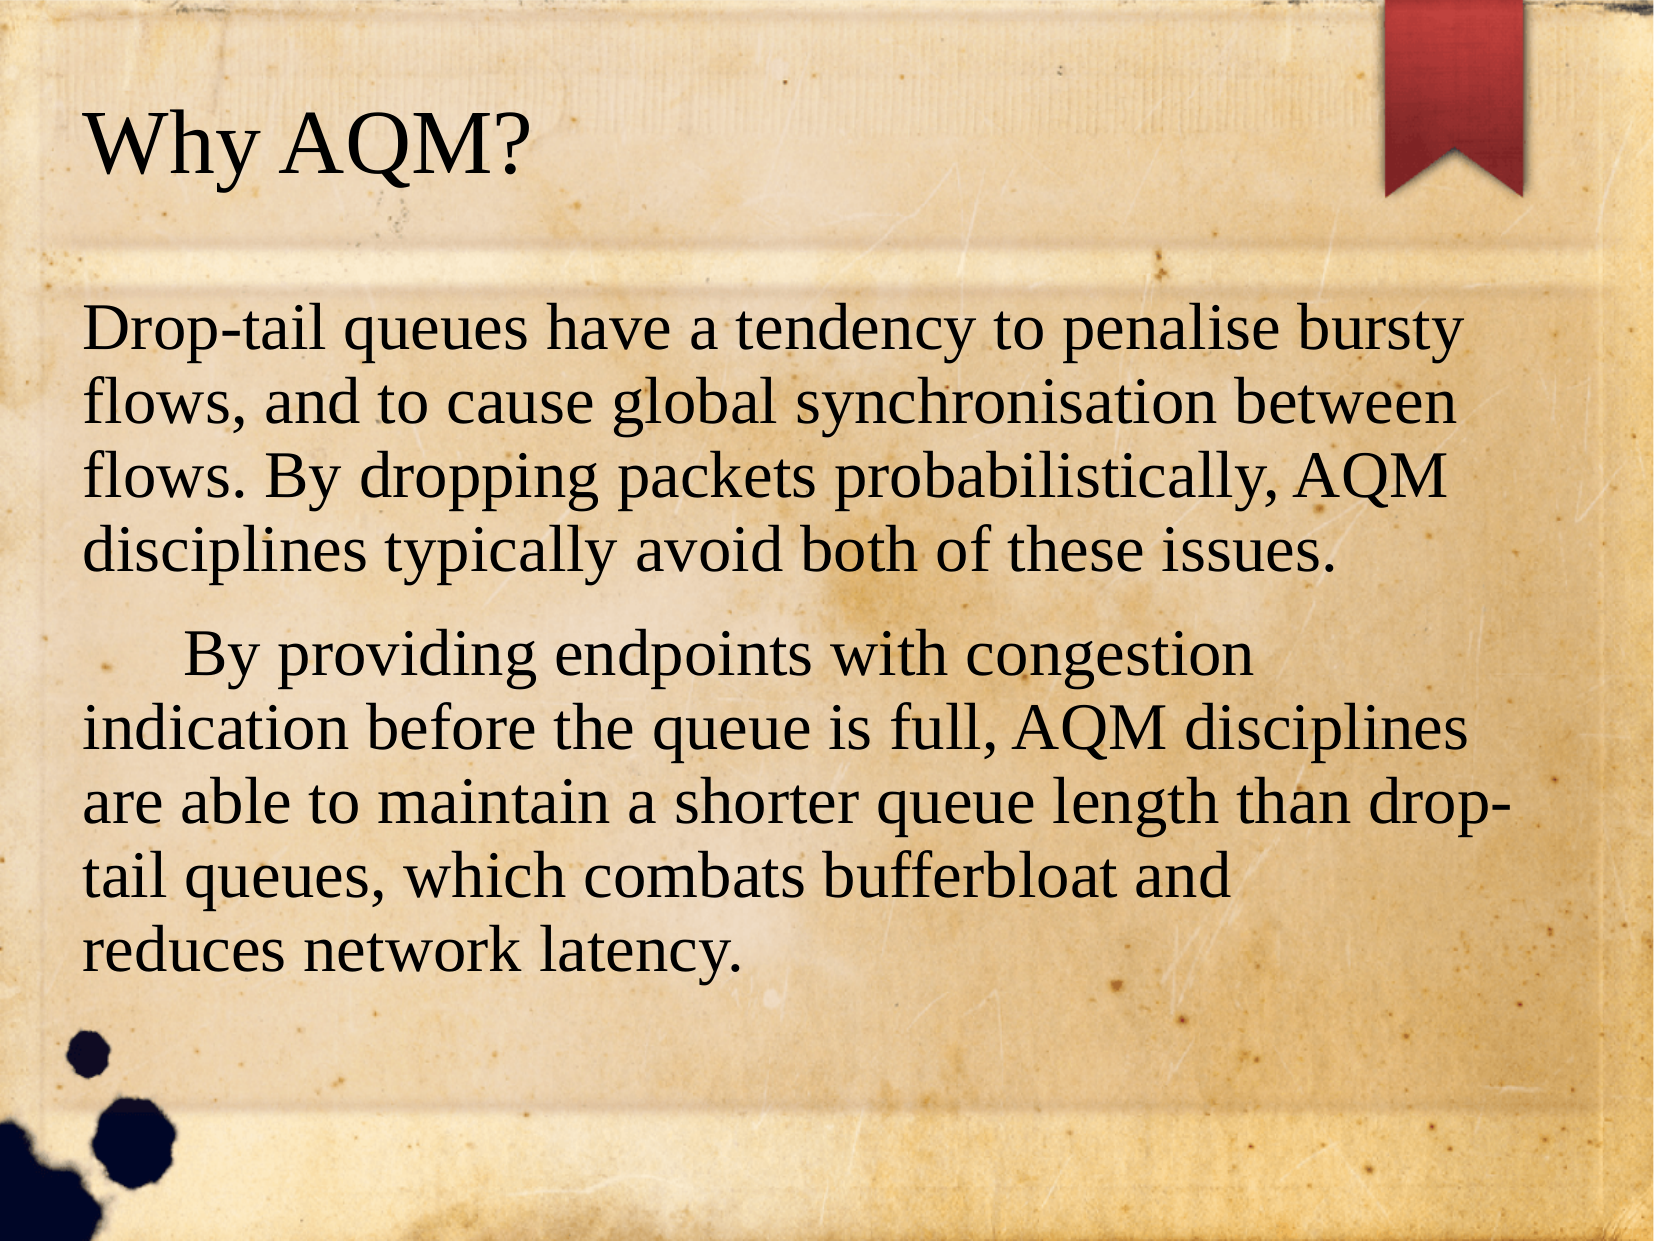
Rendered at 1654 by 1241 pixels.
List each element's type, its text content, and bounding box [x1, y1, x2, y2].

picture [0, 0, 1654, 1241]
title Why AQM? [82, 92, 1347, 194]
list Drop-tail queues have a tendency to penalise bursty flows, and to cause global synchronisation between flows. By dropping packets probabilistically, AQM disciplines typically avoid both of these issues. By providing endpoints with congestion indication before the queue is full, AQM disciplines are able to maintain a shorter queue length than drop-tail queues, which combats bufferbloat and reduces network latency. [82, 290, 1538, 1010]
